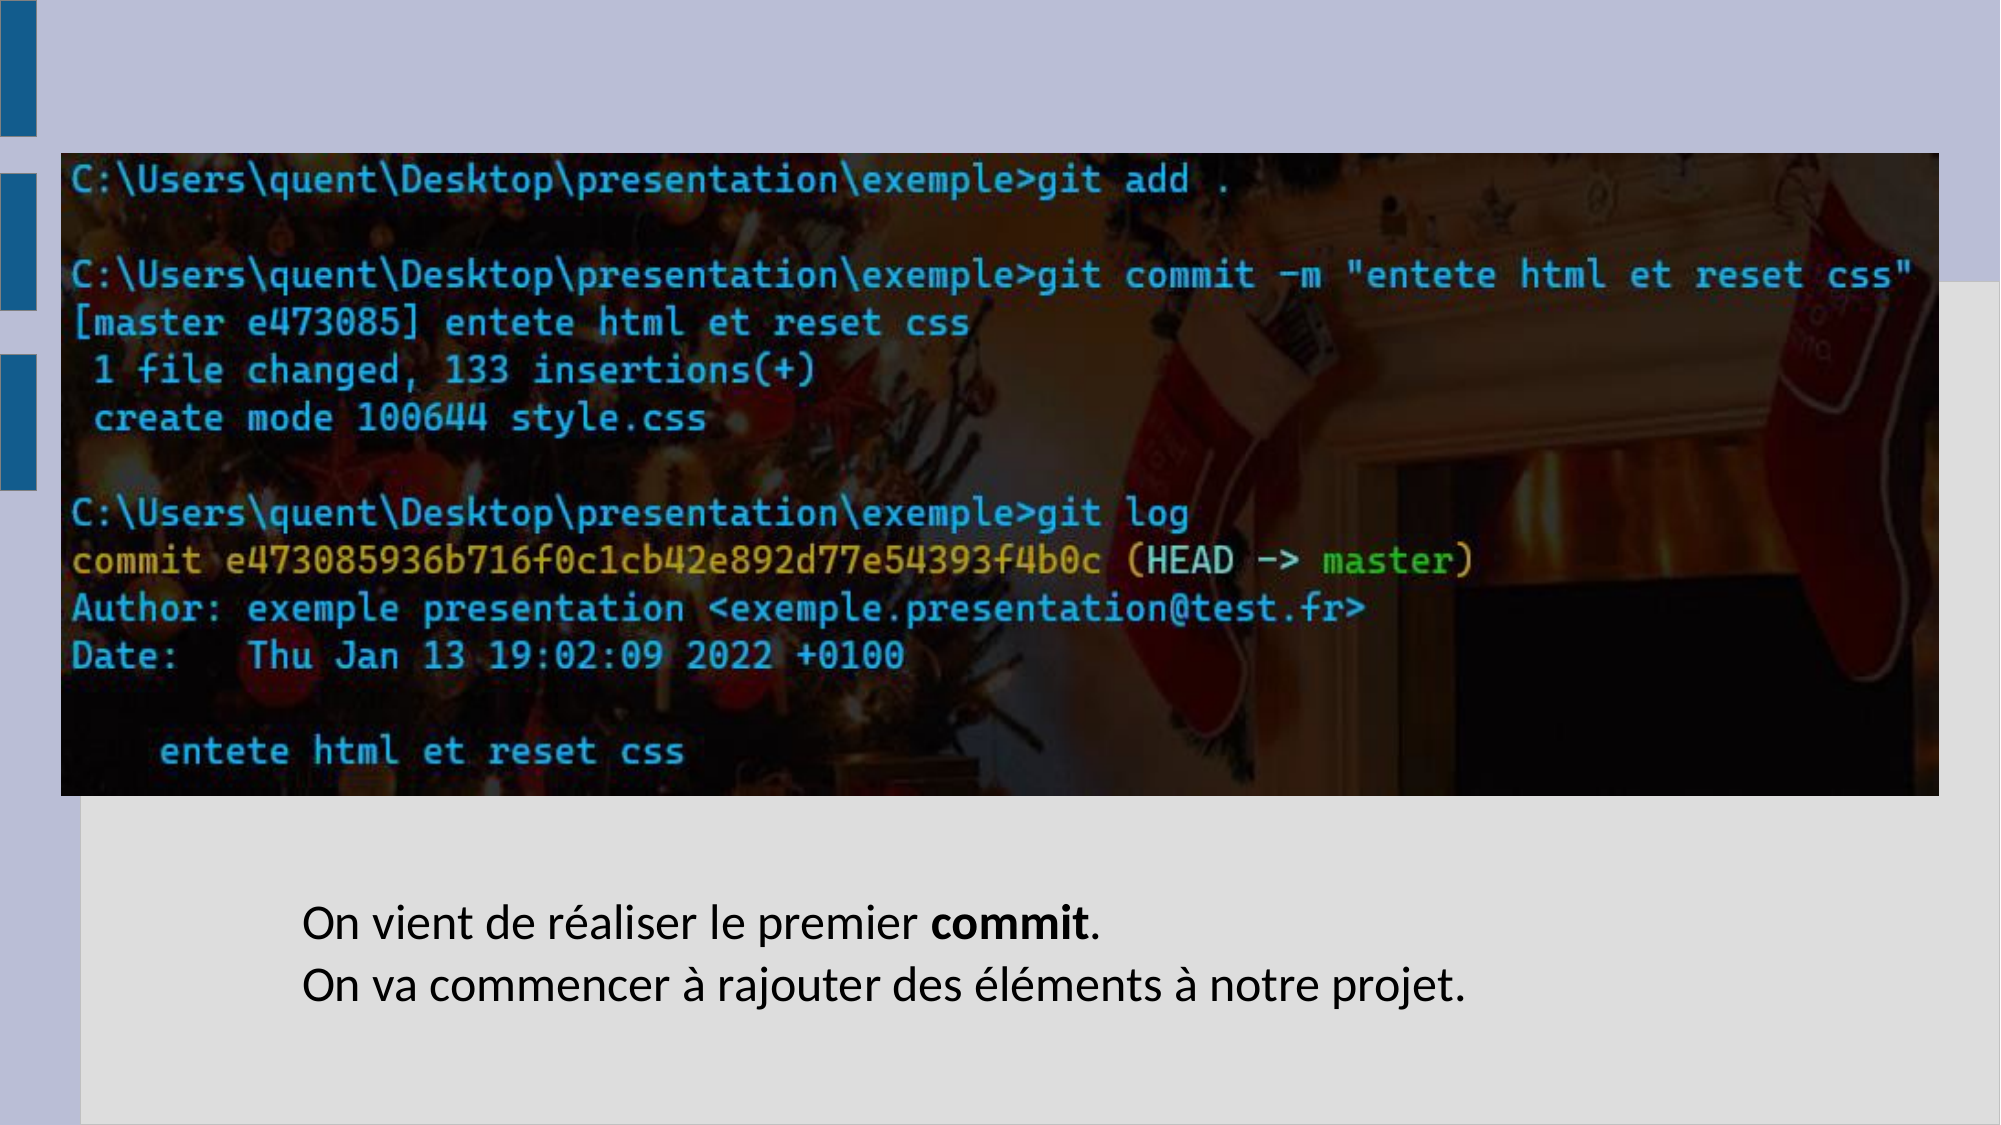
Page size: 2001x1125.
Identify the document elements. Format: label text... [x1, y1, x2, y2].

picture [61, 153, 1939, 796]
text_box On vient de réaliser le premier commit. On va commencer à rajouter des éléments à notre projet. [300, 887, 1742, 1012]
